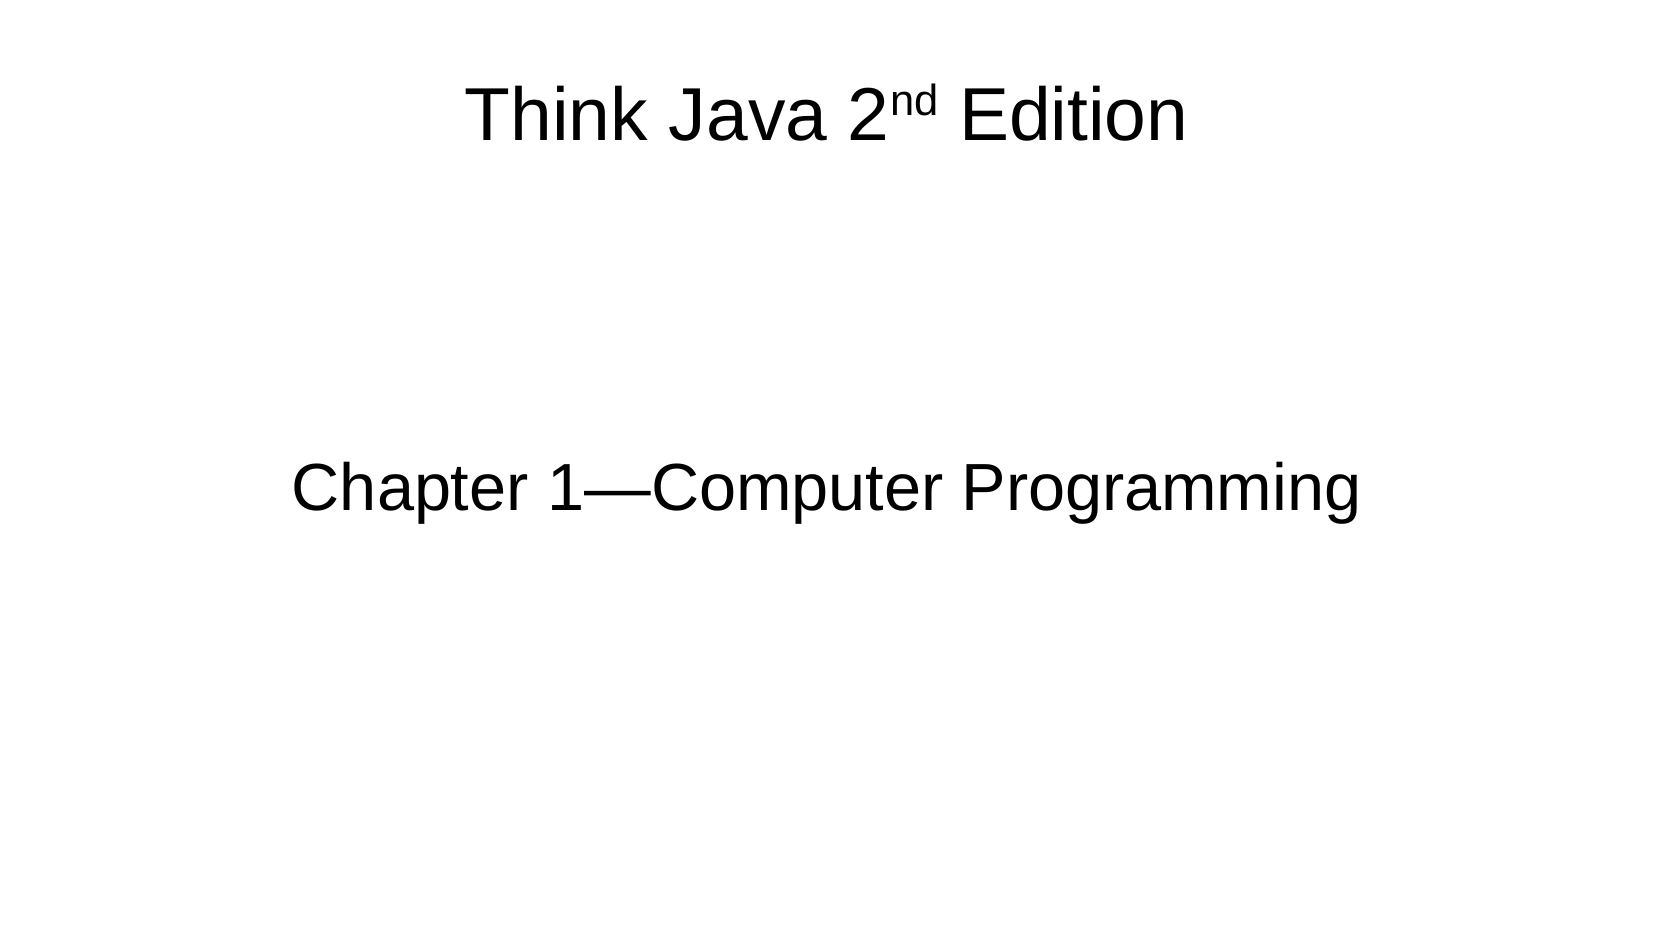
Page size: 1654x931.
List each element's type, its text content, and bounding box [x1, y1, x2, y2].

title Think Java 2nd Edition [82, 37, 1571, 193]
subtitle Chapter 1—Computer Programming [82, 217, 1571, 758]
